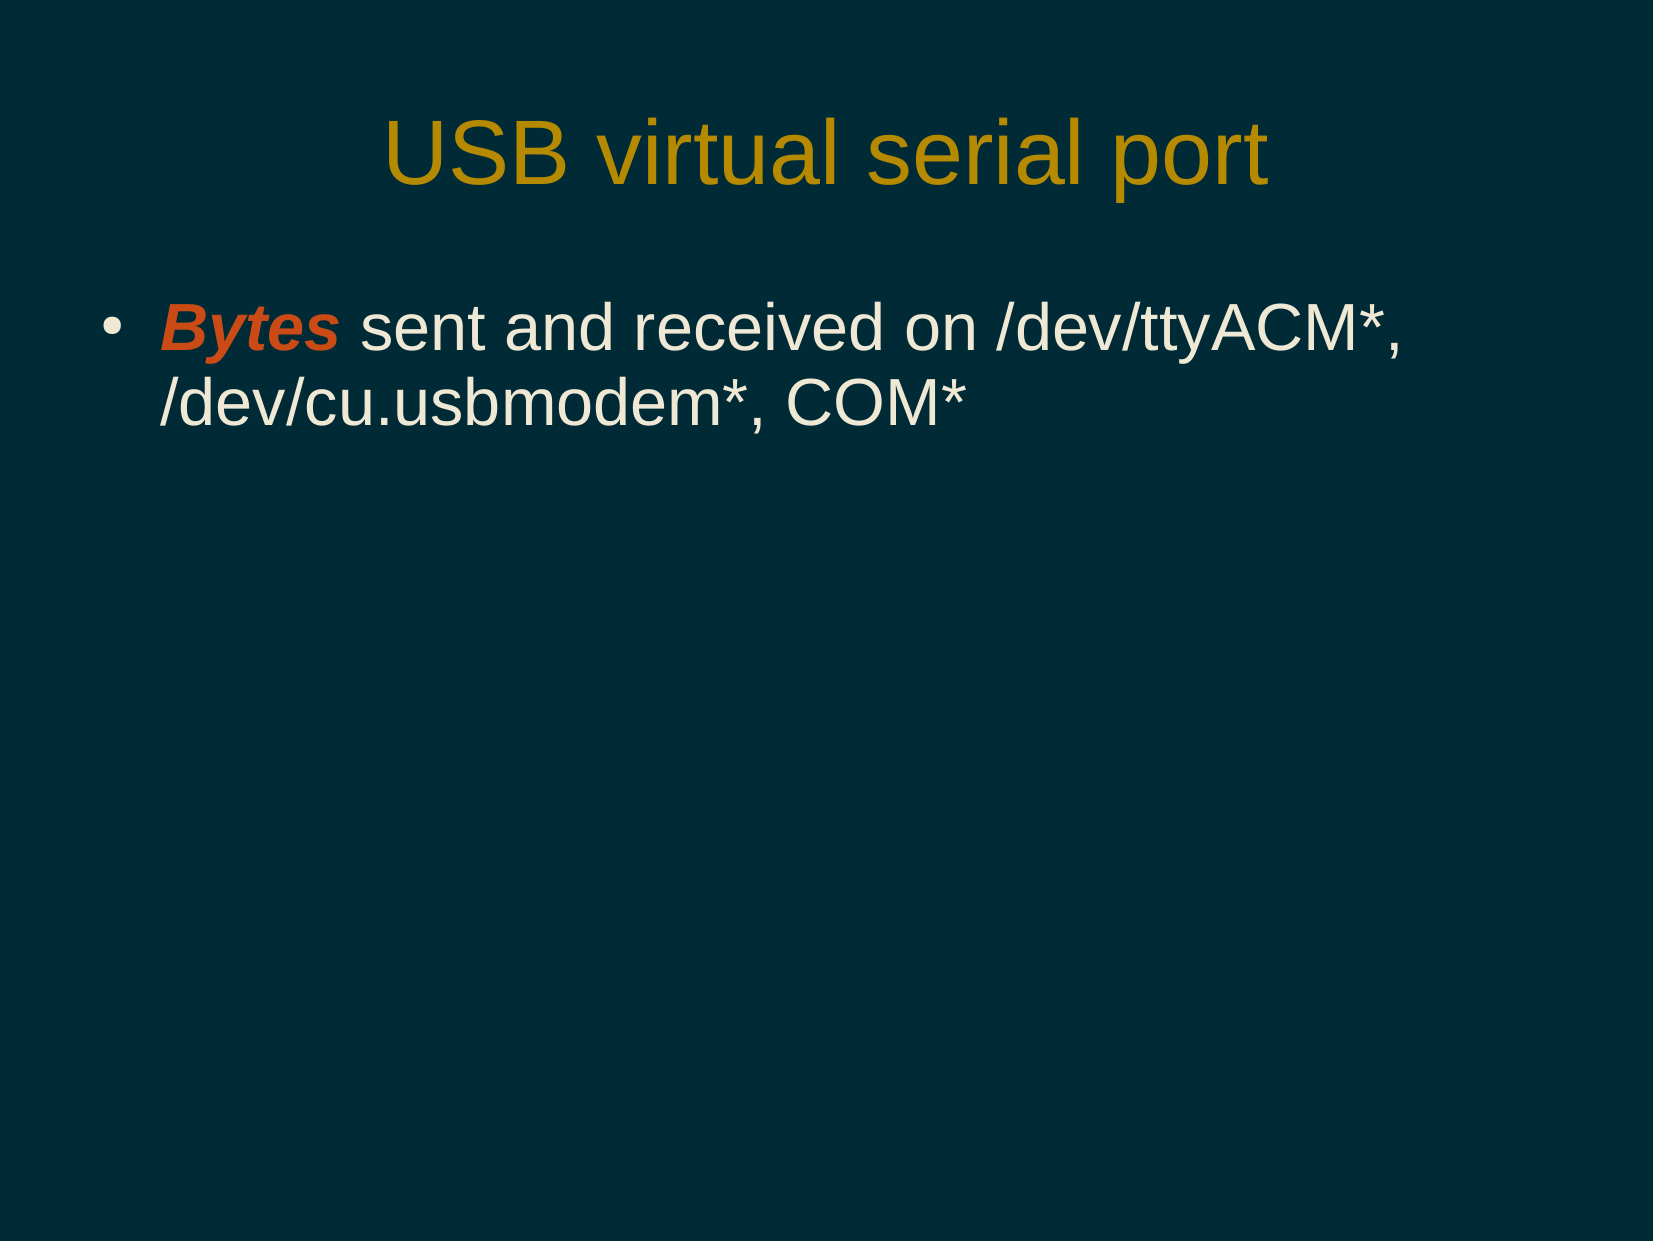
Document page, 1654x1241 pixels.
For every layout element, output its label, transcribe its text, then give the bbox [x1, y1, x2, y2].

title USB virtual serial port [82, 49, 1571, 257]
list Bytes sent and received on /dev/ttyACM*, /dev/cu.usbmodem*, COM* [82, 290, 1571, 1010]
